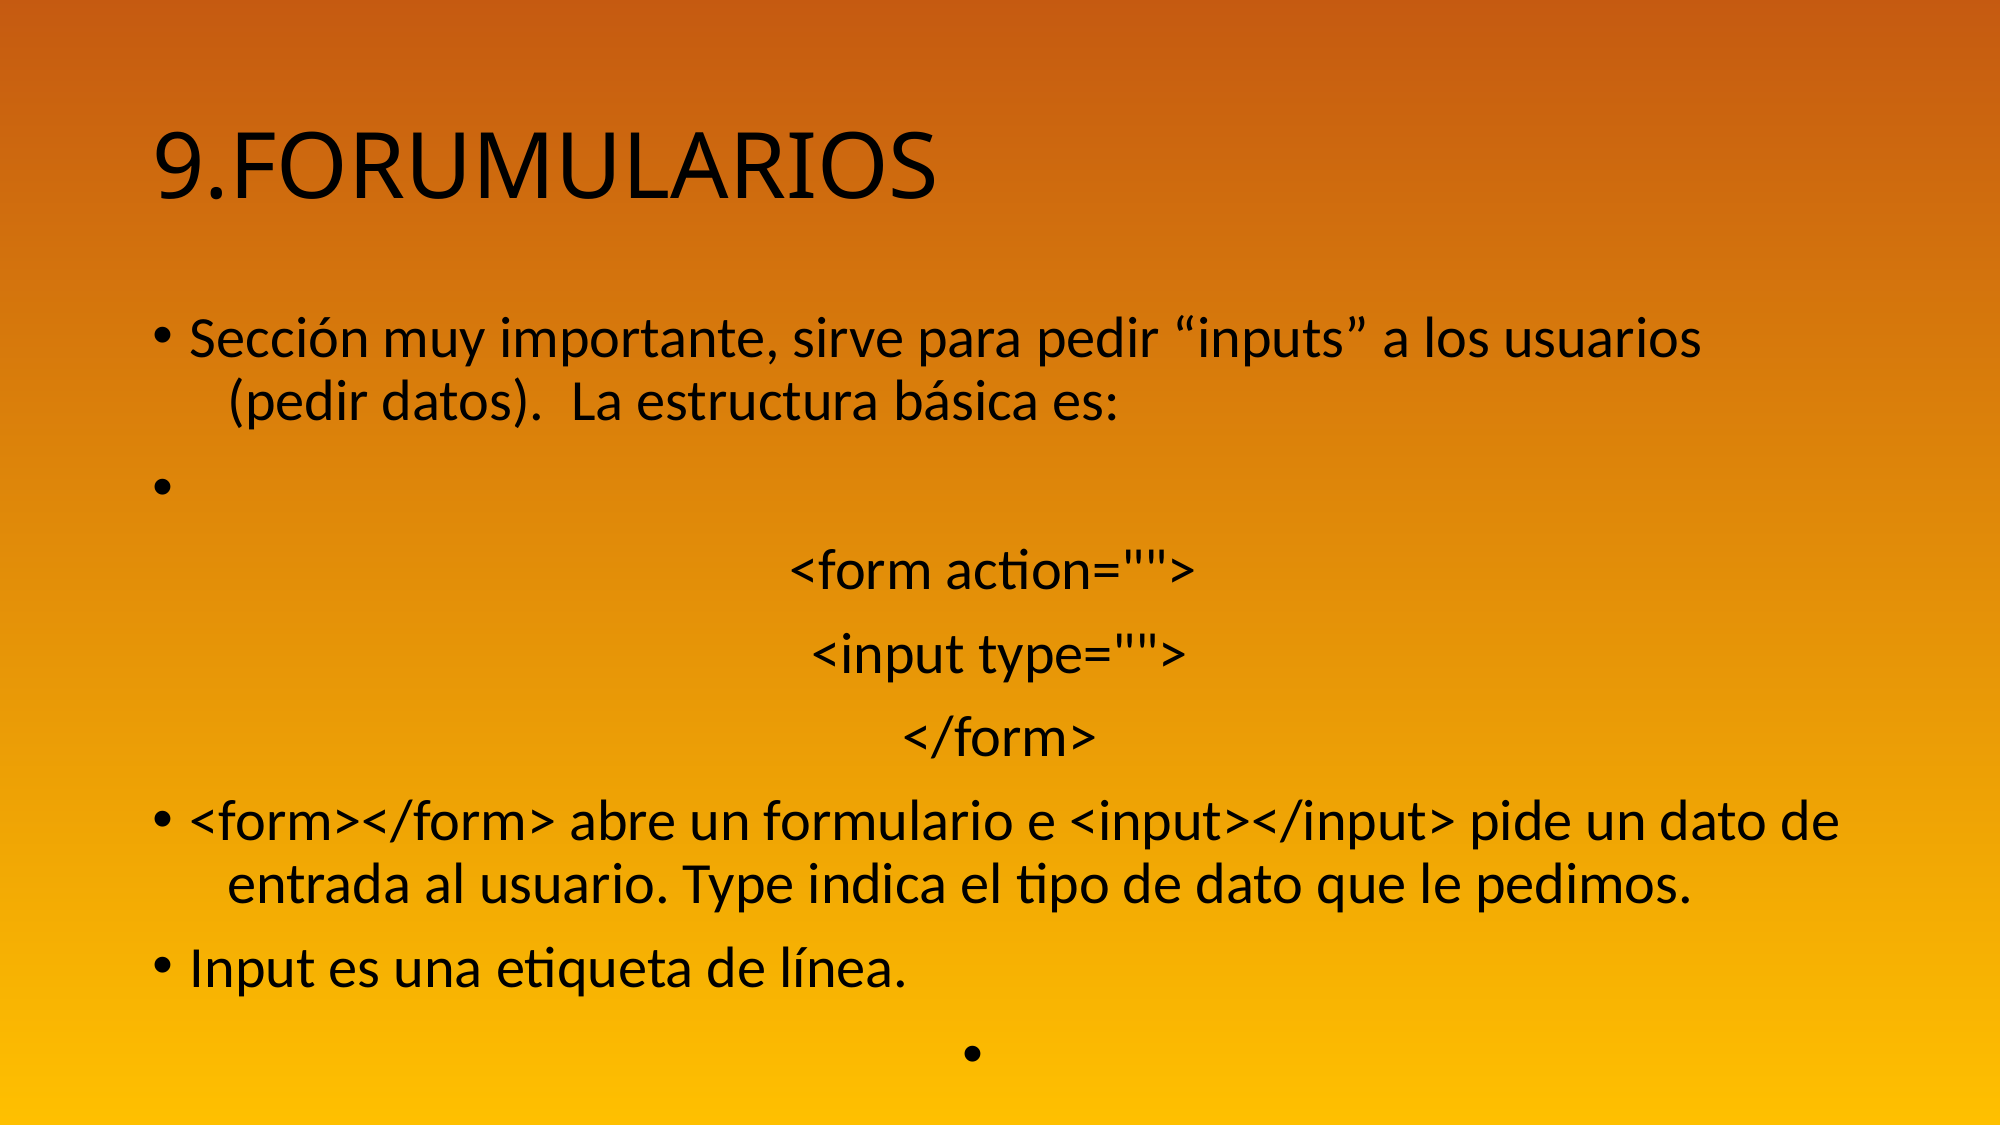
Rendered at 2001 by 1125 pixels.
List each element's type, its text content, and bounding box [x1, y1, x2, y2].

title 9.FORUMULARIOS [137, 59, 1863, 278]
list Sección muy importante, sirve para pedir “inputs” a los usuarios (pedir datos). La estructura básica es: <form action=""> <input type=""> </form> <form></form> abre un formulario e <input></input> pide un dato de entrada al usuario. Type indica el tipo de dato que le pedimos. Input es una etiqueta de línea. [137, 299, 1863, 1014]
